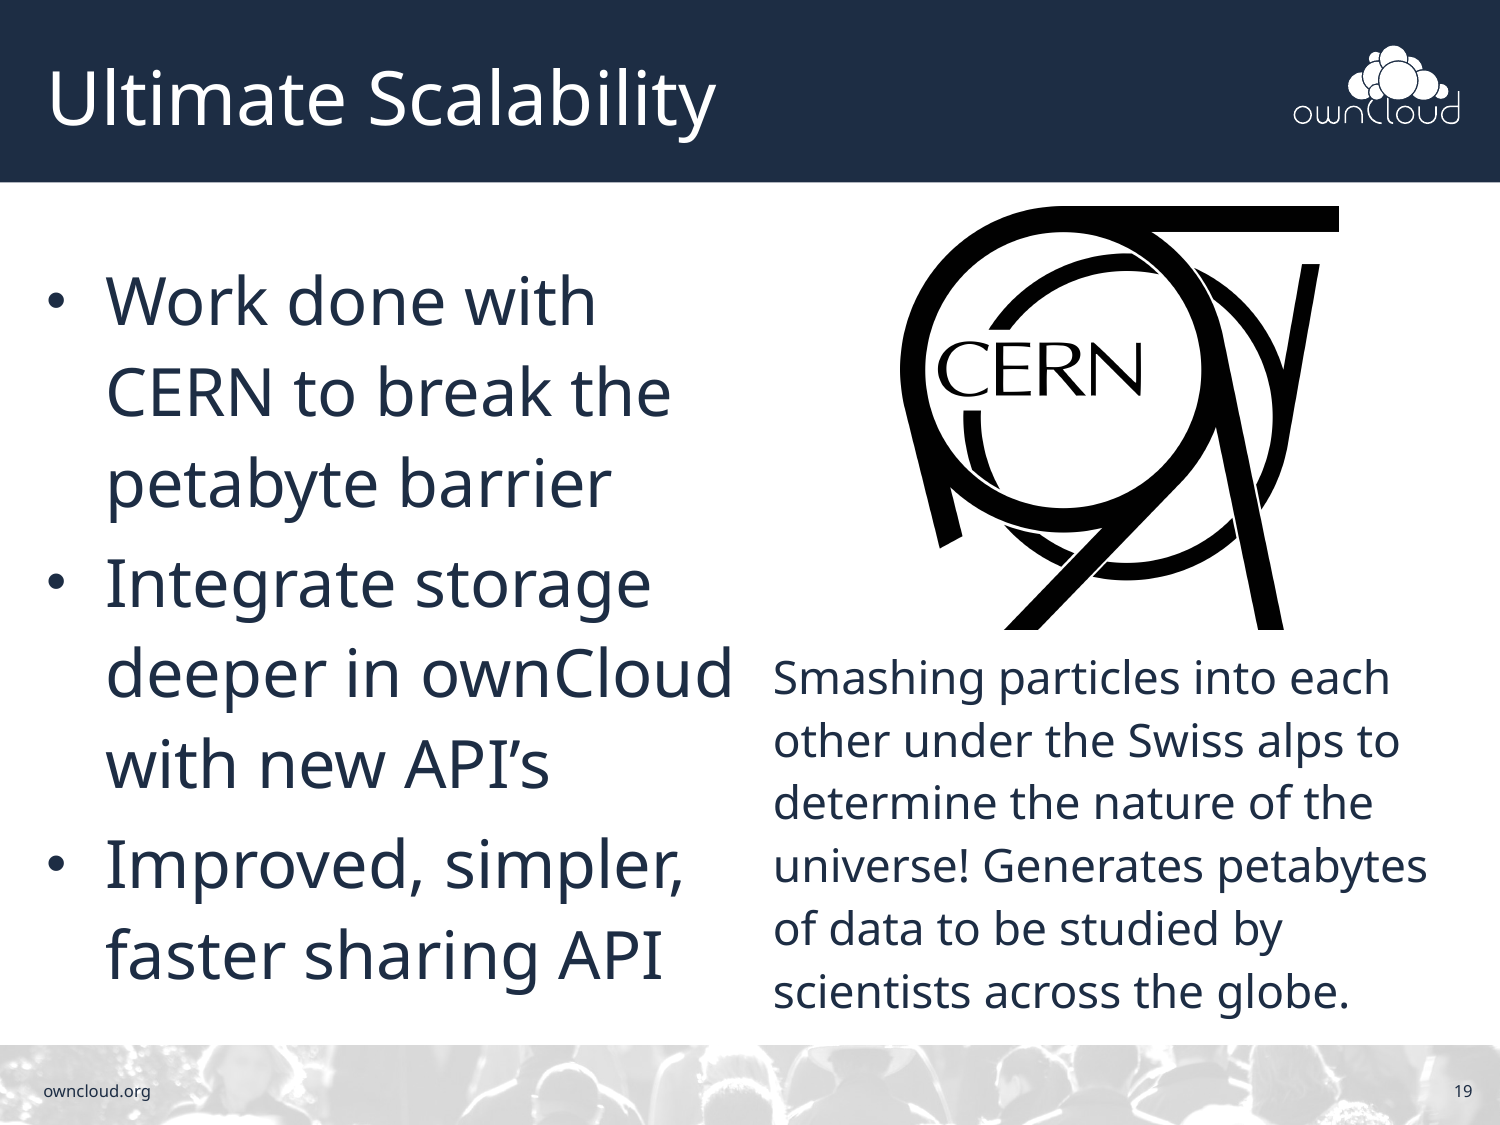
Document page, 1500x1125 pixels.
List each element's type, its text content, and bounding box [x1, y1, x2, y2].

title Ultimate Scalability [46, 5, 1258, 187]
picture [0, 1045, 1500, 1125]
picture [900, 206, 1339, 631]
list Work done with CERN to break the petabyte barrier Integrate storage deeper in ownCloud with new API’s Improved, simpler, faster sharing API [46, 254, 739, 1026]
list Smashing particles into each other under the Swiss alps to determine the nature of the universe! Generates petabytes of data to be studied by scientists across the globe. [772, 645, 1465, 1026]
